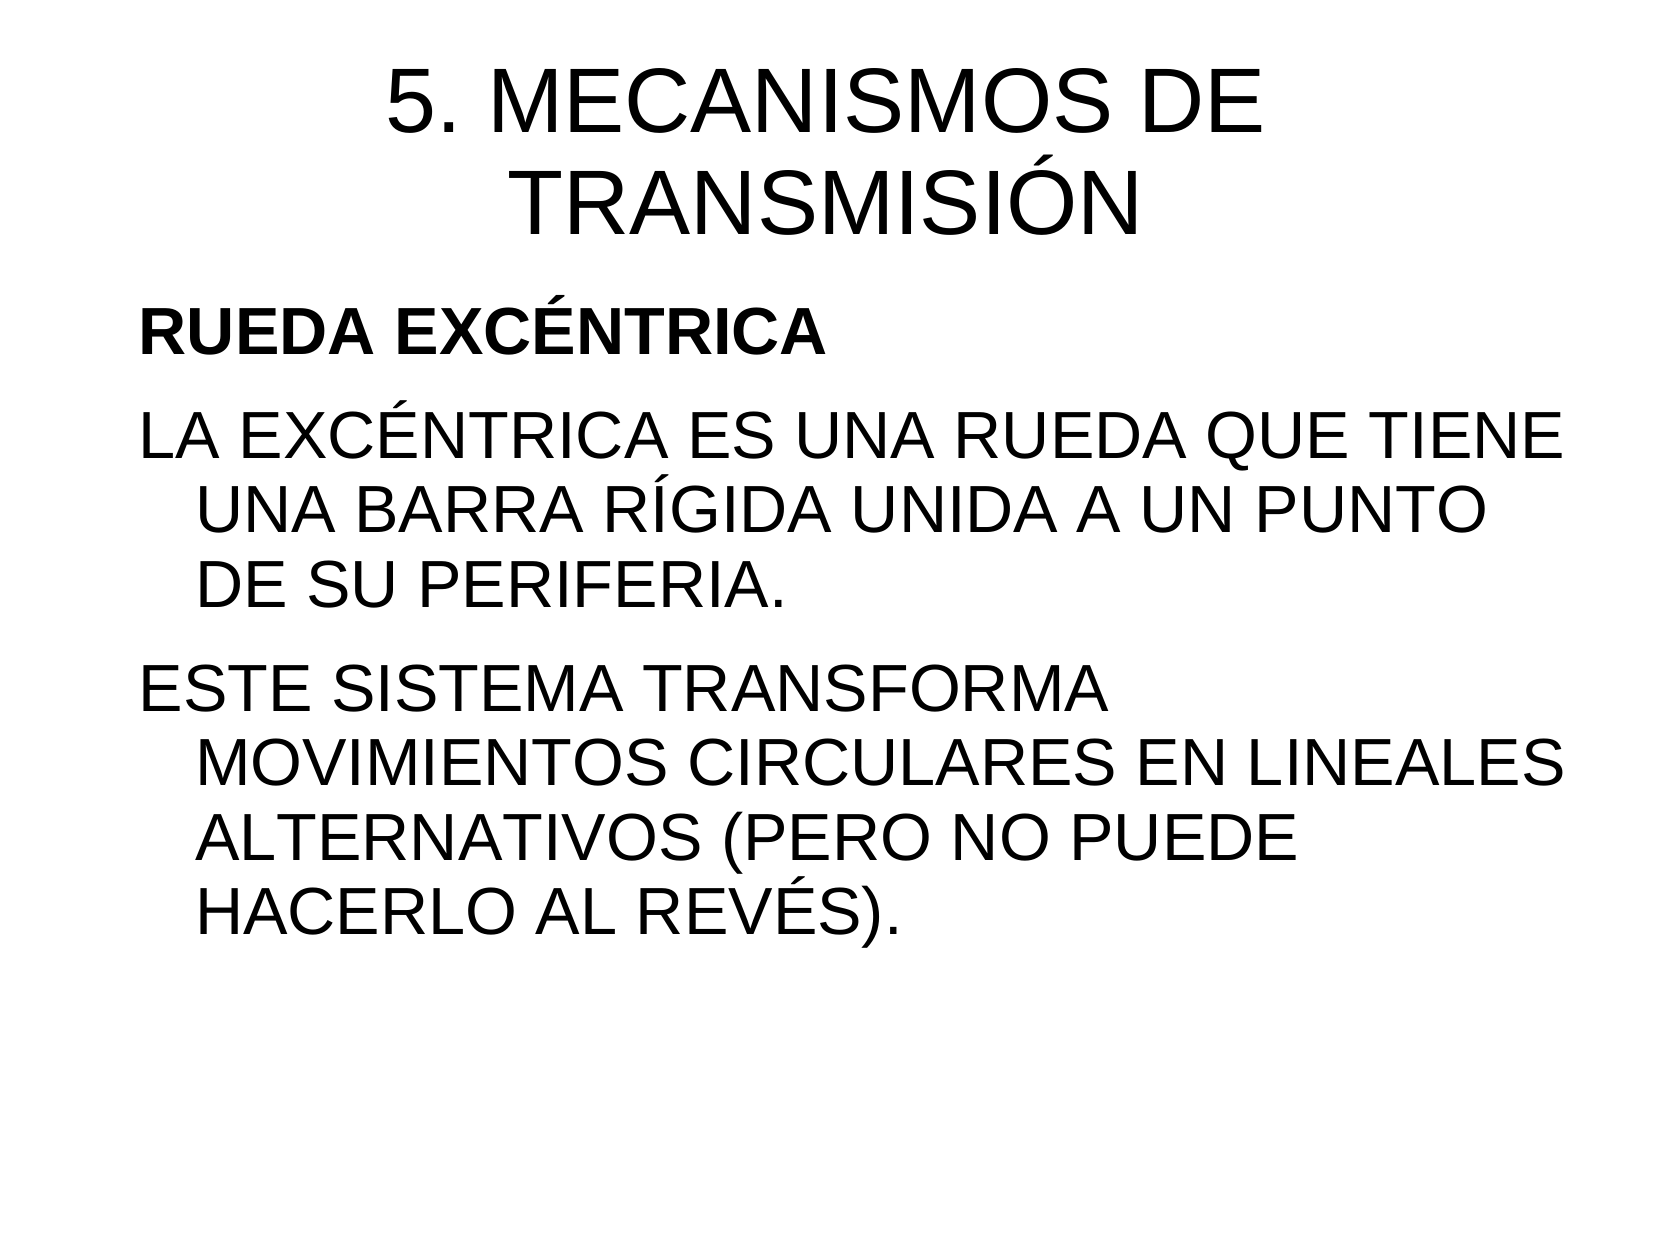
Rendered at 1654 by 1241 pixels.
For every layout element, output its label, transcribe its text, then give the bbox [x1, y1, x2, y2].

title 5. MECANISMOS DE TRANSMISIÓN [82, 50, 1571, 256]
list RUEDA EXCÉNTRICA LA EXCÉNTRICA ES UNA RUEDA QUE TIENE UNA BARRA RÍGIDA UNIDA A UN PUNTO DE SU PERIFERIA. ESTE SISTEMA TRANSFORMA MOVIMIENTOS CIRCULARES EN LINEALES ALTERNATIVOS (PERO NO PUEDE HACERLO AL REVÉS). [82, 290, 1571, 1109]
